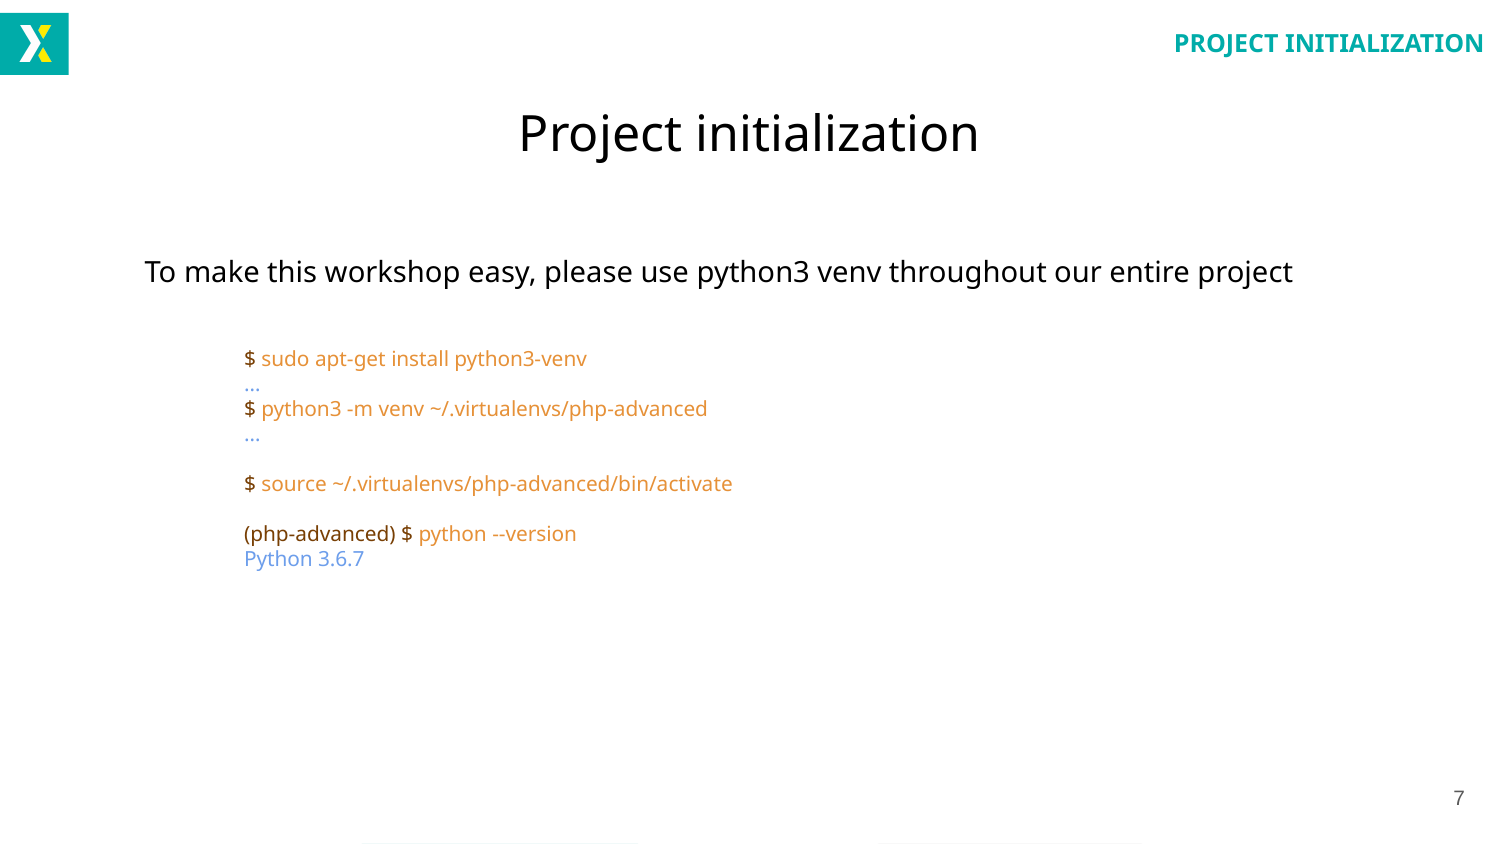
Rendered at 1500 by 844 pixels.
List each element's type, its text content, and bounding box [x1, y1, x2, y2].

picture [17, 25, 54, 62]
slide_number <number> [1389, 764, 1480, 830]
text_box To make this workshop easy, please use python3 venv throughout our entire project [71, 220, 1367, 286]
text_box $ sudo apt-get install python3-venv … $ python3 -m venv ~/.virtualenvs/php-advanced … $ source ~/.virtualenvs/php-advanced/bin/activate (php-advanced) $ python --version Python 3.6.7 [229, 330, 1264, 753]
text_box Project initialization [115, 86, 1385, 181]
